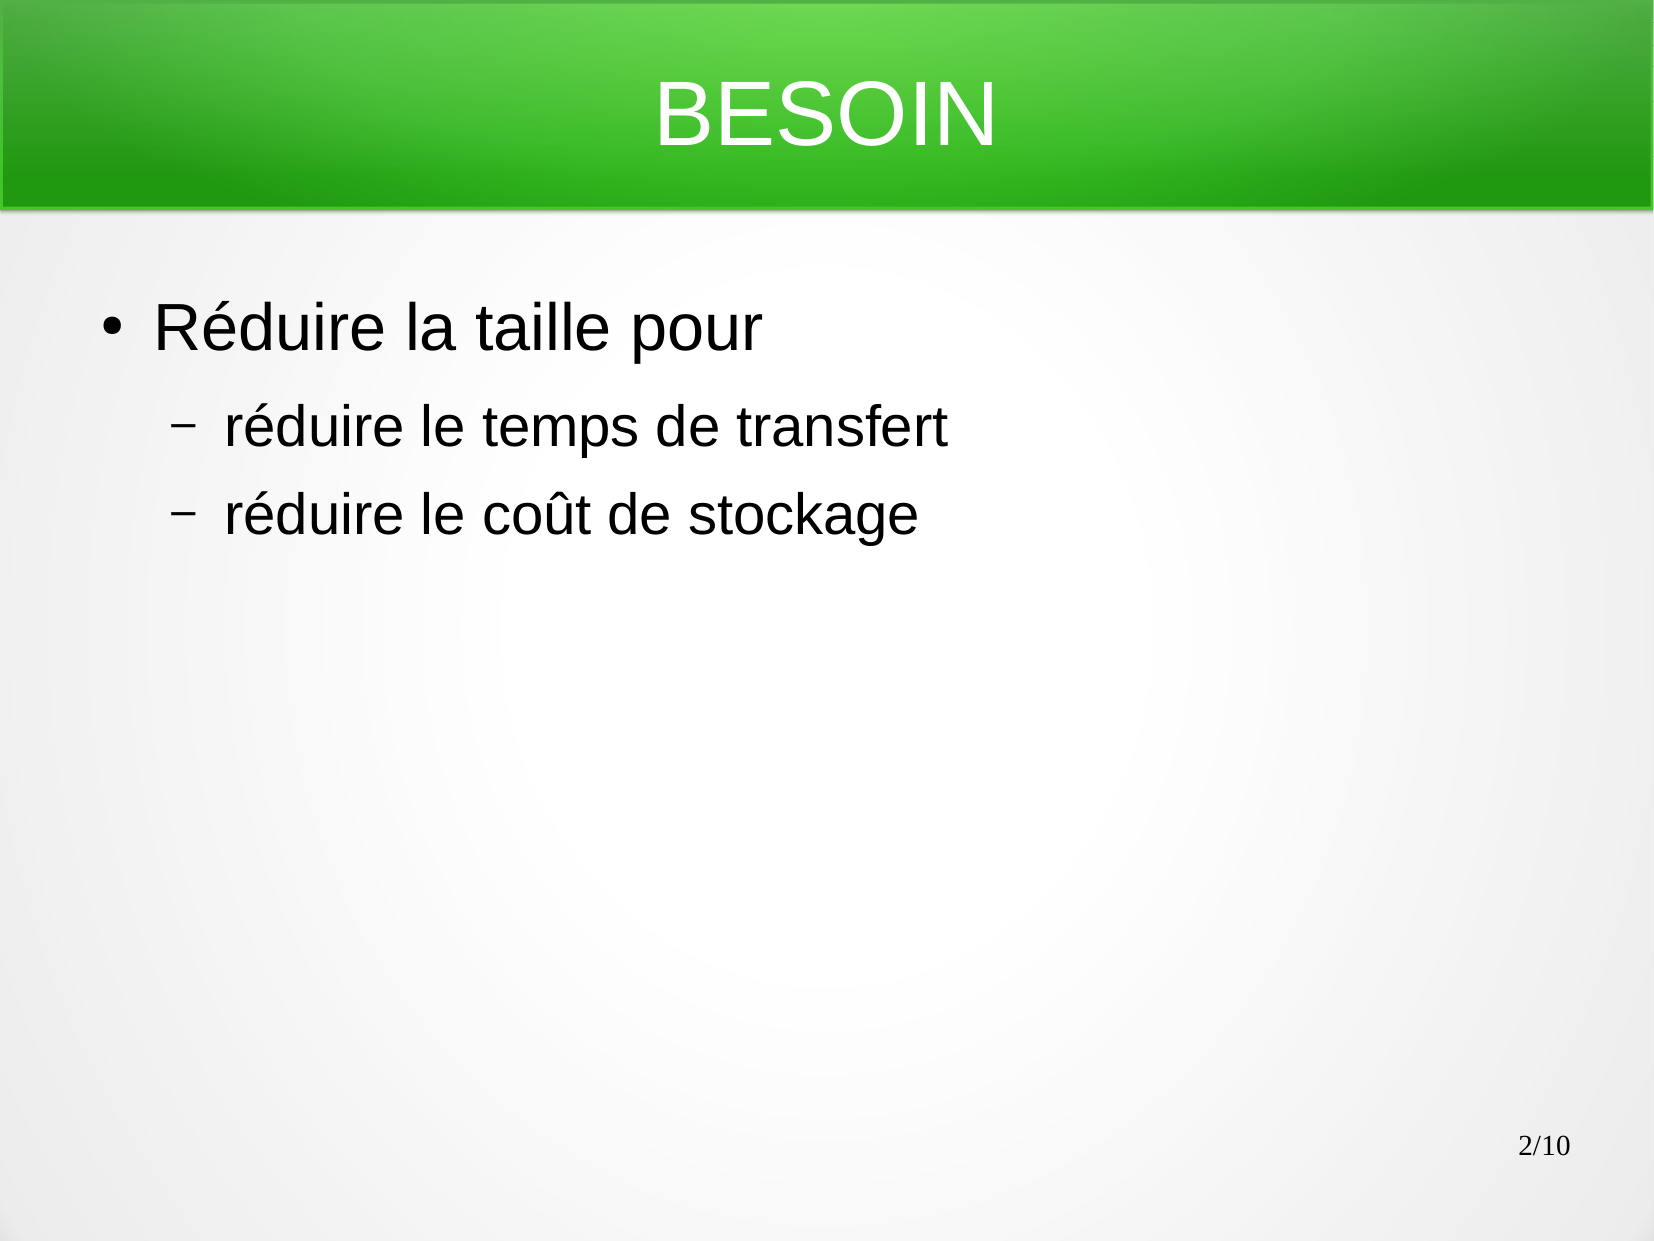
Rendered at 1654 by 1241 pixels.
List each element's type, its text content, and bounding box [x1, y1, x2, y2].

title BESOIN [82, 49, 1571, 179]
list Réduire la taille pour réduire le temps de transfert réduire le coût de stockage [82, 290, 1538, 1010]
